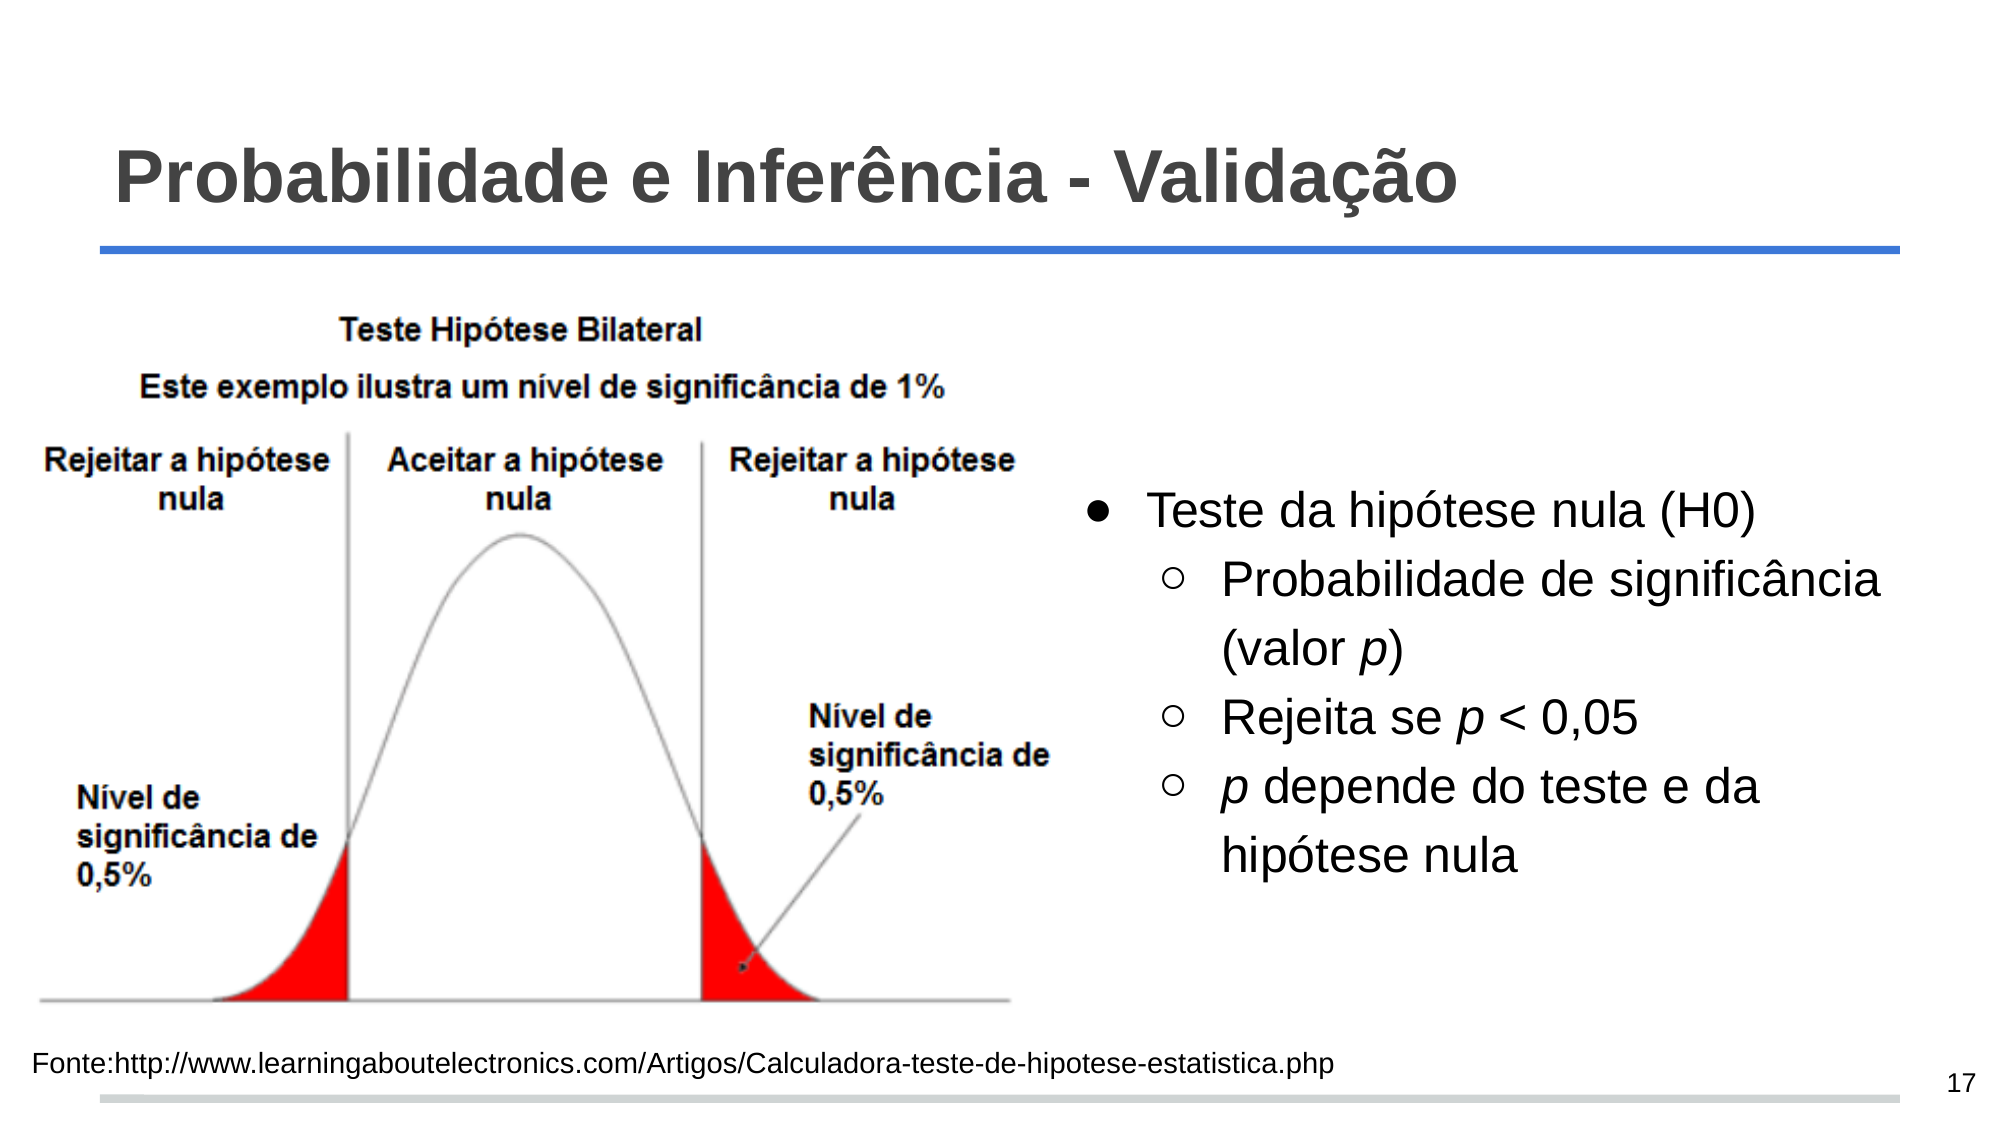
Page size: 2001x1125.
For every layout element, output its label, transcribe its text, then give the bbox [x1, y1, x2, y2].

slide_number <number> [1871, 1038, 1992, 1125]
picture [28, 303, 1057, 1021]
text_box Fonte:http://www.learningaboutelectronics.com/Artigos/Calculadora-teste-de-hipotese-estatistica.php [16, 1029, 1900, 1085]
text_box Teste da hipótese nula (H0) Probabilidade de significância (valor p) Rejeita se p < 0,05 p depende do teste e da hipótese nula [1056, 279, 1900, 1029]
title Probabilidade e Inferência - Validação [99, 45, 1900, 233]
